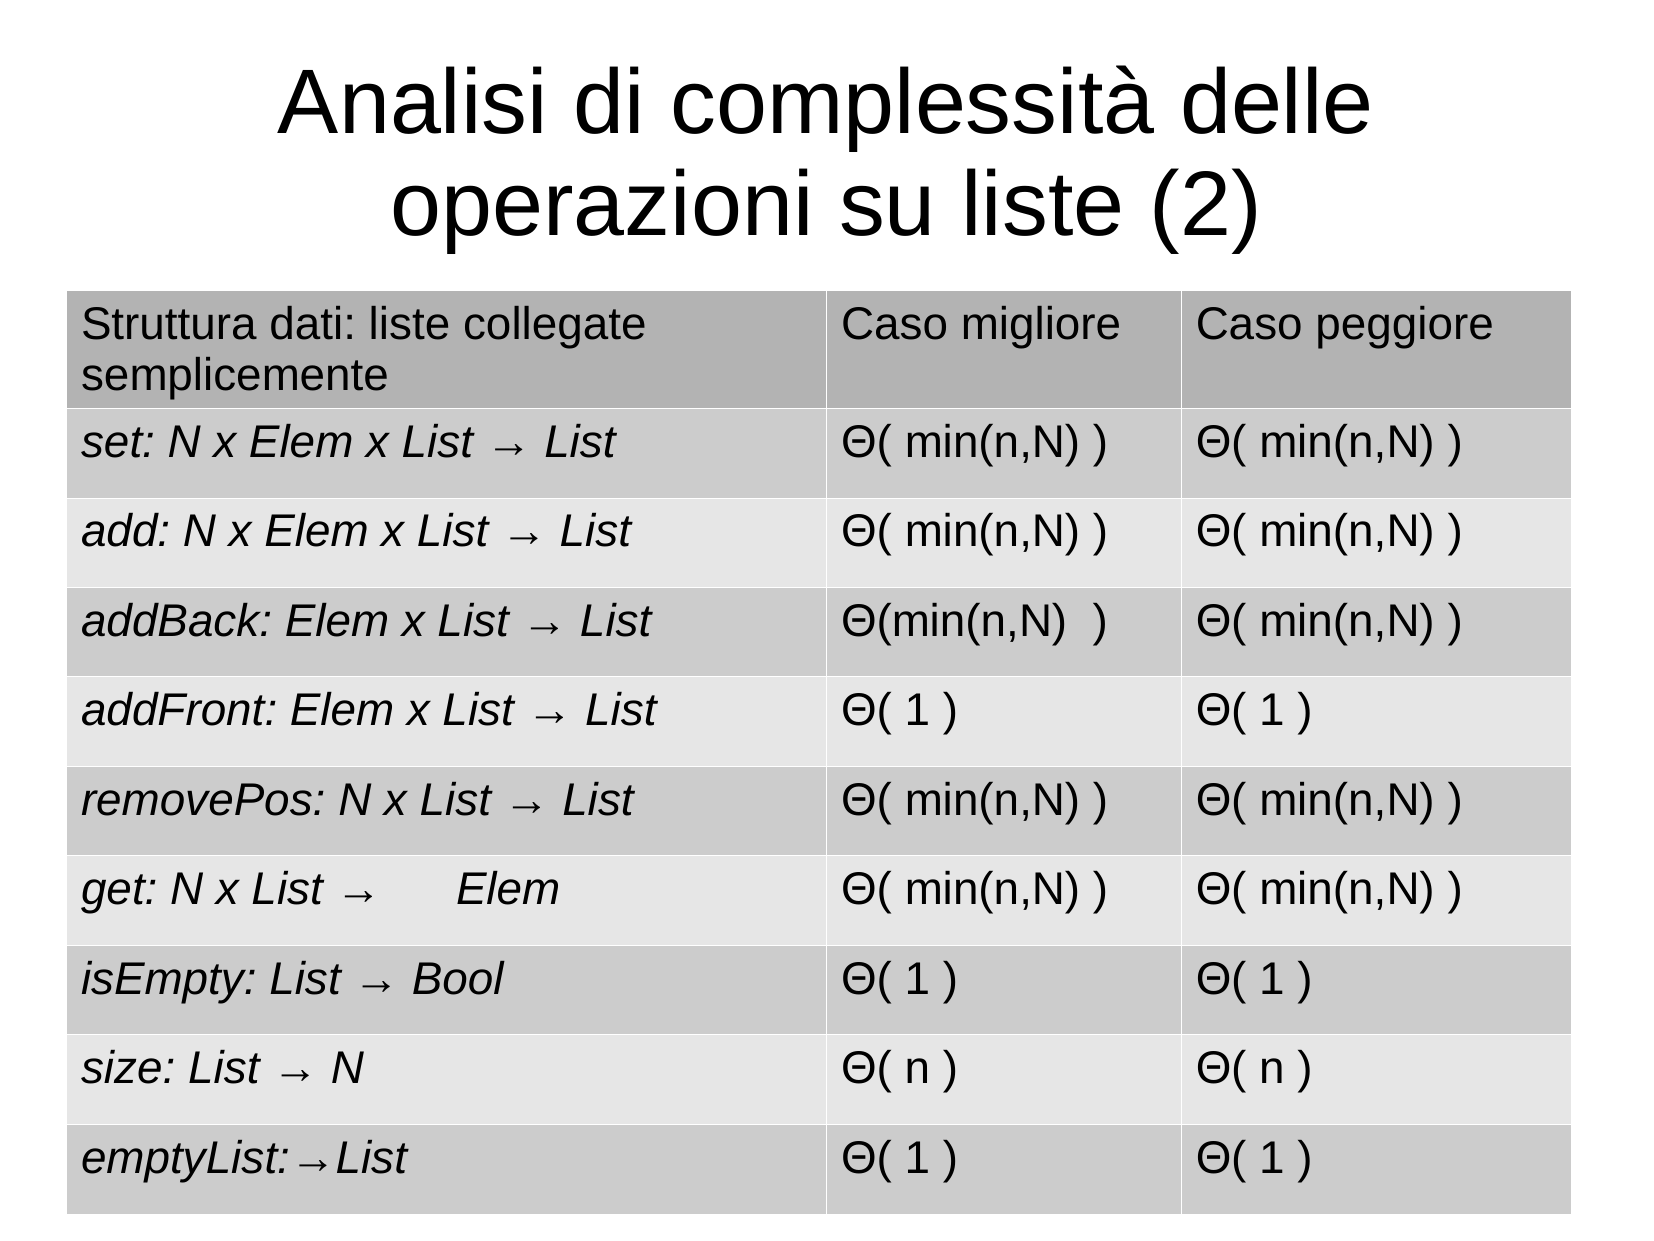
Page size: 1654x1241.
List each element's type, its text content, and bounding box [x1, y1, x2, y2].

table_cell Θ( 1 ) [1182, 1125, 1571, 1214]
table_cell Θ( min(n,N) ) [1182, 499, 1571, 587]
table_cell Θ(min(n,N) ) [827, 588, 1181, 676]
table_cell Θ( n ) [1182, 1035, 1571, 1124]
table_header Caso migliore [827, 291, 1181, 408]
table_cell removePos: N x List → List [67, 767, 826, 855]
table_header Caso peggiore [1182, 291, 1571, 408]
table_cell Θ( min(n,N) ) [1182, 856, 1571, 945]
table_cell addBack: Elem x List → List [67, 588, 826, 676]
title Analisi di complessità delle operazioni su liste (2) [82, 49, 1571, 257]
table_cell Θ( min(n,N) ) [1182, 409, 1571, 498]
table_cell Θ( min(n,N) ) [827, 499, 1181, 587]
table_header Struttura dati: liste collegate semplicemente [67, 291, 826, 408]
table_cell Θ( 1 ) [827, 677, 1181, 766]
table_cell set: N x Elem x List → List [67, 409, 826, 498]
table_cell Θ( min(n,N) ) [827, 409, 1181, 498]
table_cell Θ( 1 ) [827, 1125, 1181, 1214]
table_cell Θ( 1 ) [827, 946, 1181, 1034]
table_cell size: List → N [67, 1035, 826, 1124]
table_cell addFront: Elem x List → List [67, 677, 826, 766]
table_cell add: N x Elem x List → List [67, 499, 826, 587]
table_cell get: N x List → Elem [67, 856, 826, 945]
table_cell emptyList:→List [67, 1125, 826, 1214]
table_cell Θ( min(n,N) ) [1182, 767, 1571, 855]
table_cell Θ( 1 ) [1182, 946, 1571, 1034]
table_cell Θ( min(n,N) ) [827, 767, 1181, 855]
table_cell Θ( n ) [827, 1035, 1181, 1124]
table_cell isEmpty: List → Bool [67, 946, 826, 1034]
table_cell Θ( 1 ) [1182, 677, 1571, 766]
table_cell Θ( min(n,N) ) [1182, 588, 1571, 676]
table_cell Θ( min(n,N) ) [827, 856, 1181, 945]
